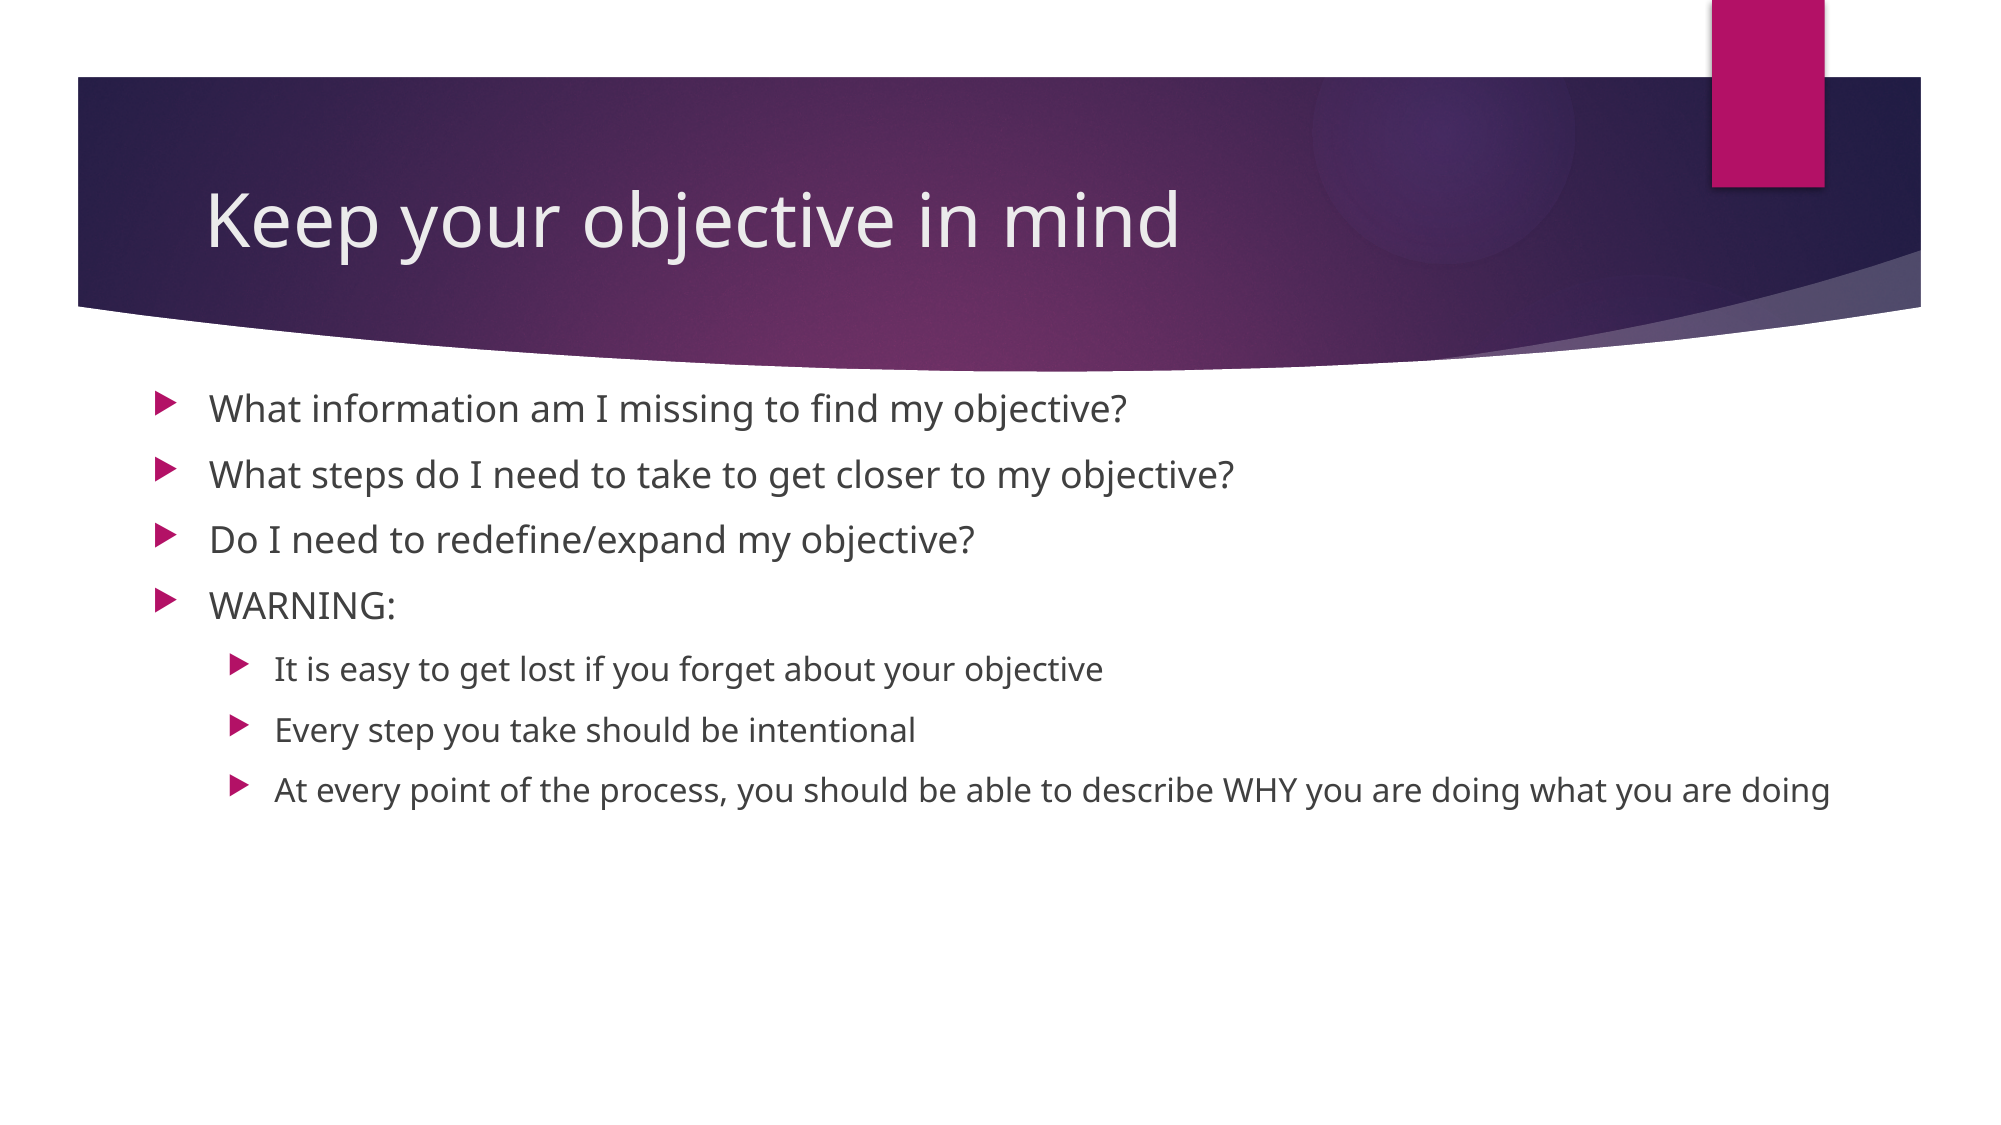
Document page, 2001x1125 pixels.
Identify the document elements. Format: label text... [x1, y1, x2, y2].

title Keep your objective in mind [189, 159, 1627, 276]
title Now what? [1467, 300, 1788, 358]
list What information am I missing to find my objective? What steps do I need to take to get closer to my objective? Do I need to redefine/expand my objective? WARNING: It is easy to get lost if you forget about your objective Every step you take should be intentional At every point of the process, you should be able to describe WHY you are doing what you are doing [137, 377, 1863, 1014]
picture [79, 78, 1920, 371]
